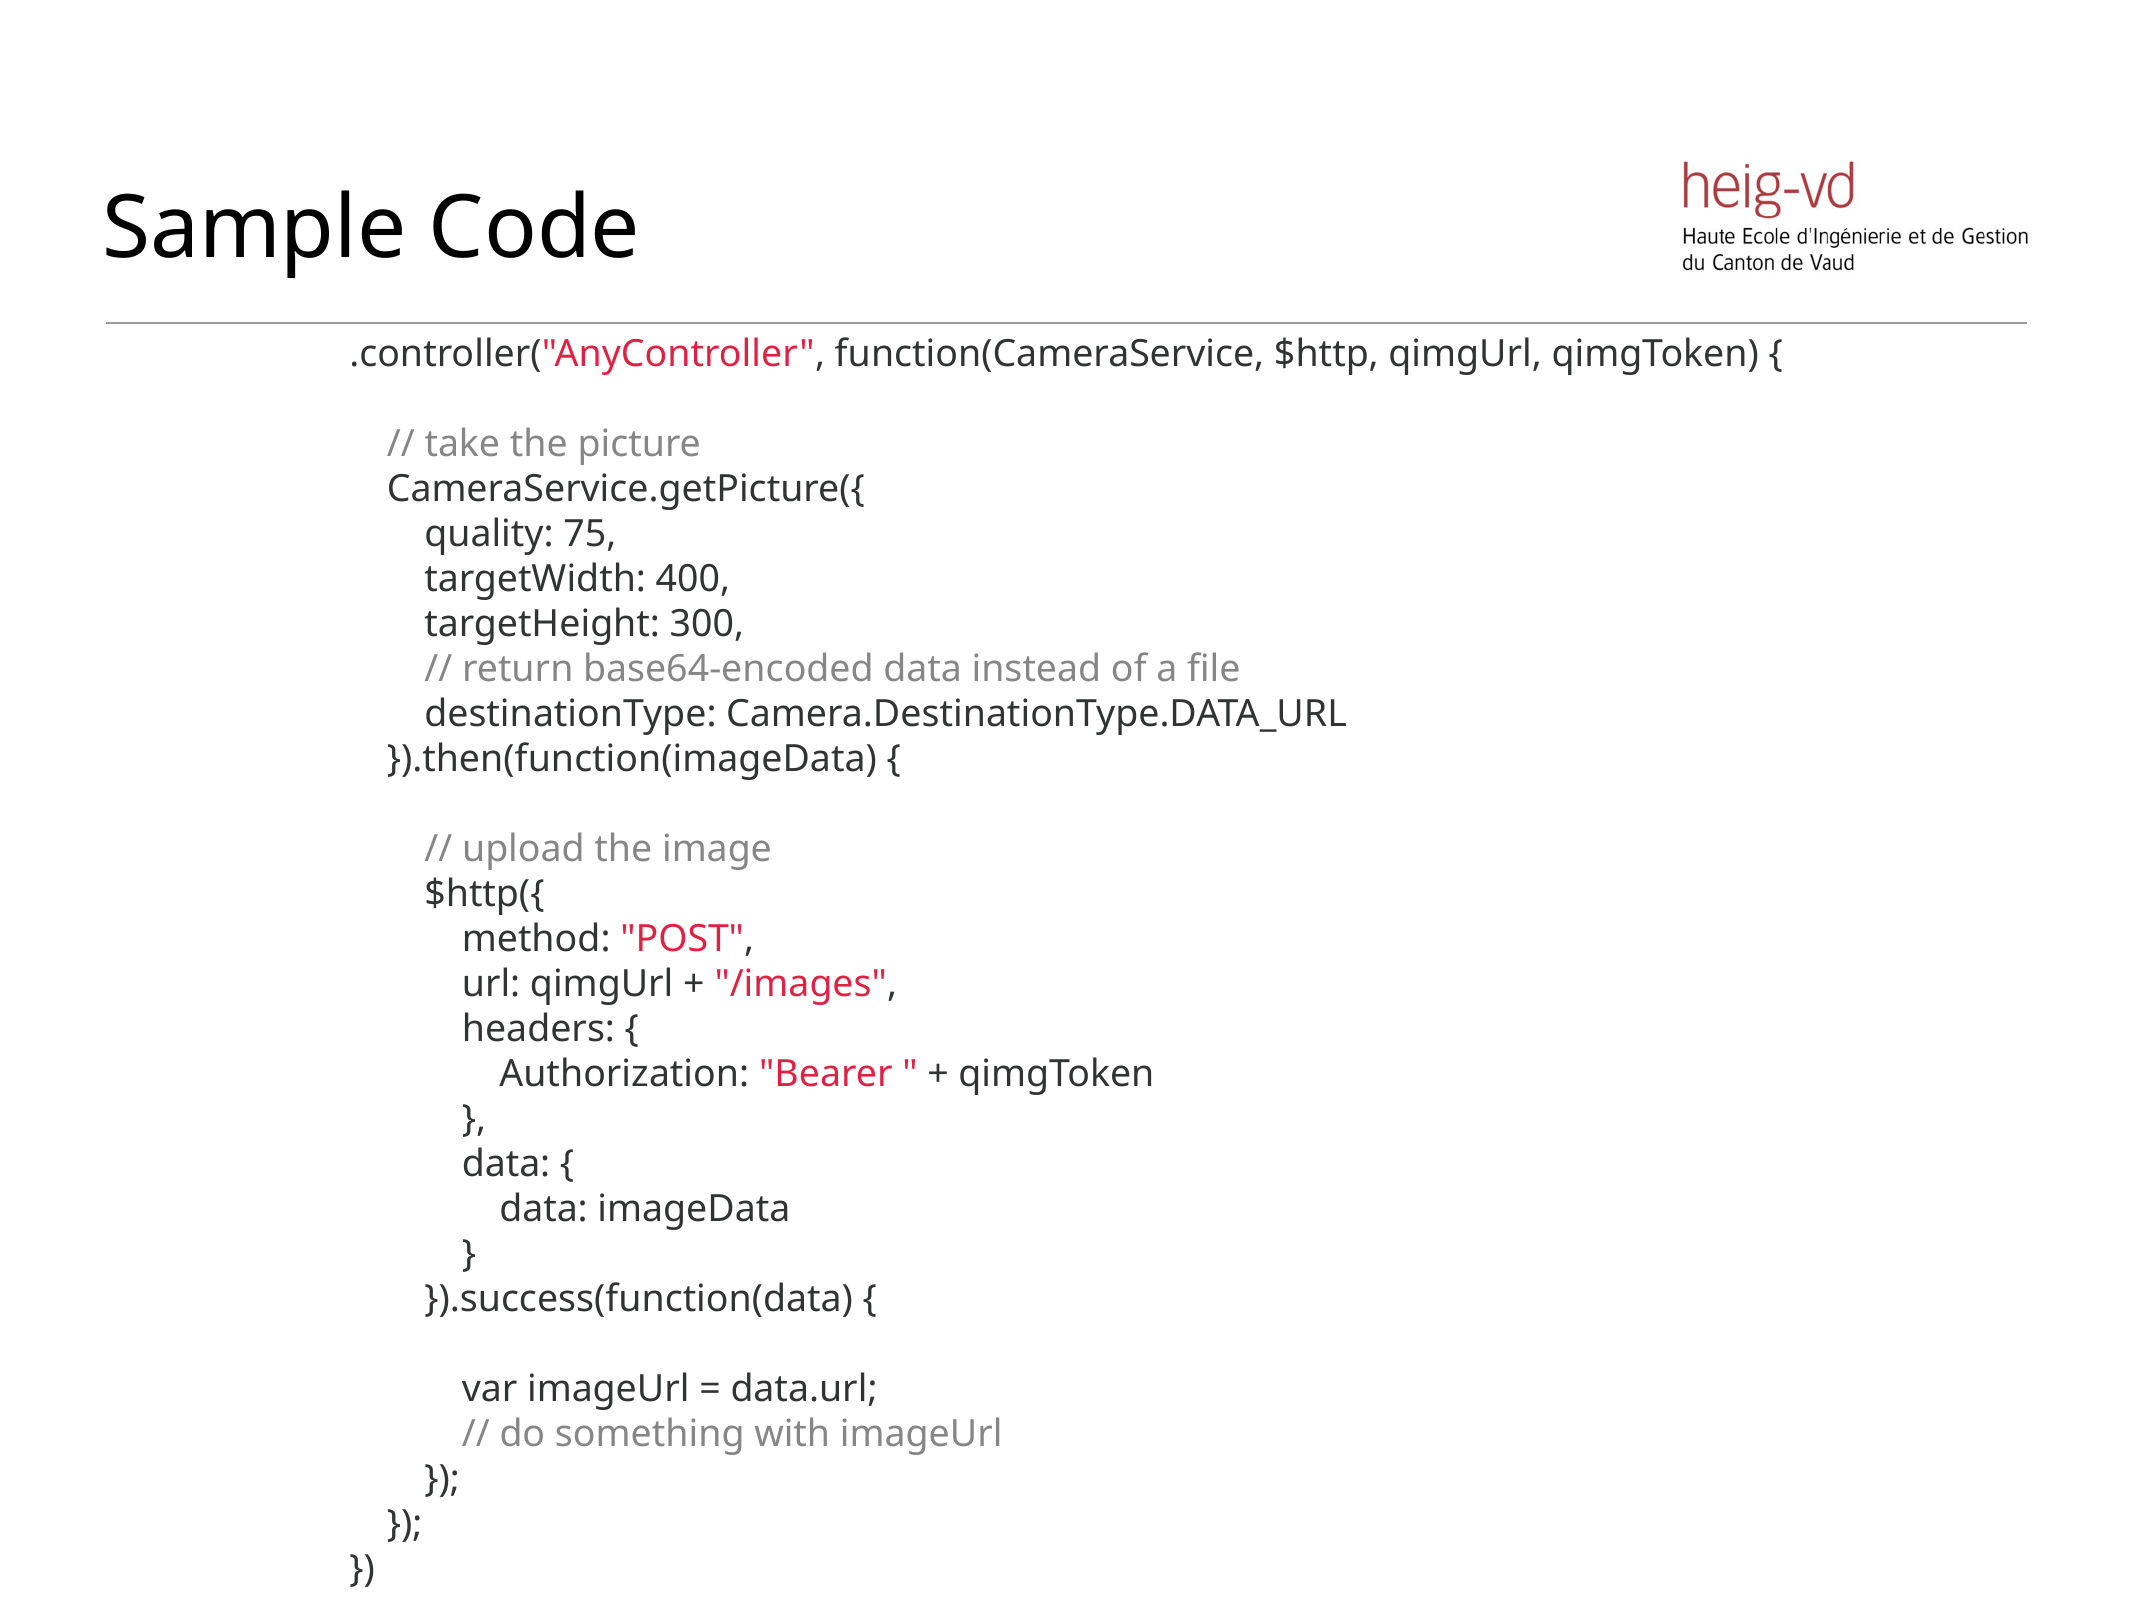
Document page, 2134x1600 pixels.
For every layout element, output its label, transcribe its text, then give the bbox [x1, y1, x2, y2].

title Sample Code [93, 54, 2040, 284]
text_box .controller("AnyController", function(CameraService, $http, qimgUrl, qimgToken) { // take the picture CameraService.getPicture({ quality: 75, targetWidth: 400, targetHeight: 300, // return base64-encoded data instead of a file destinationType: Camera.DestinationType.DATA_URL }).then(function(imageData) { // upload the image $http({ method: "POST", url: qimgUrl + "/images", headers: { Authorization: "Bearer " + qimgToken }, data: { data: imageData } }).success(function(data) { var imageUrl = data.url; // do something with imageUrl }); }); }) [341, 320, 1793, 1598]
